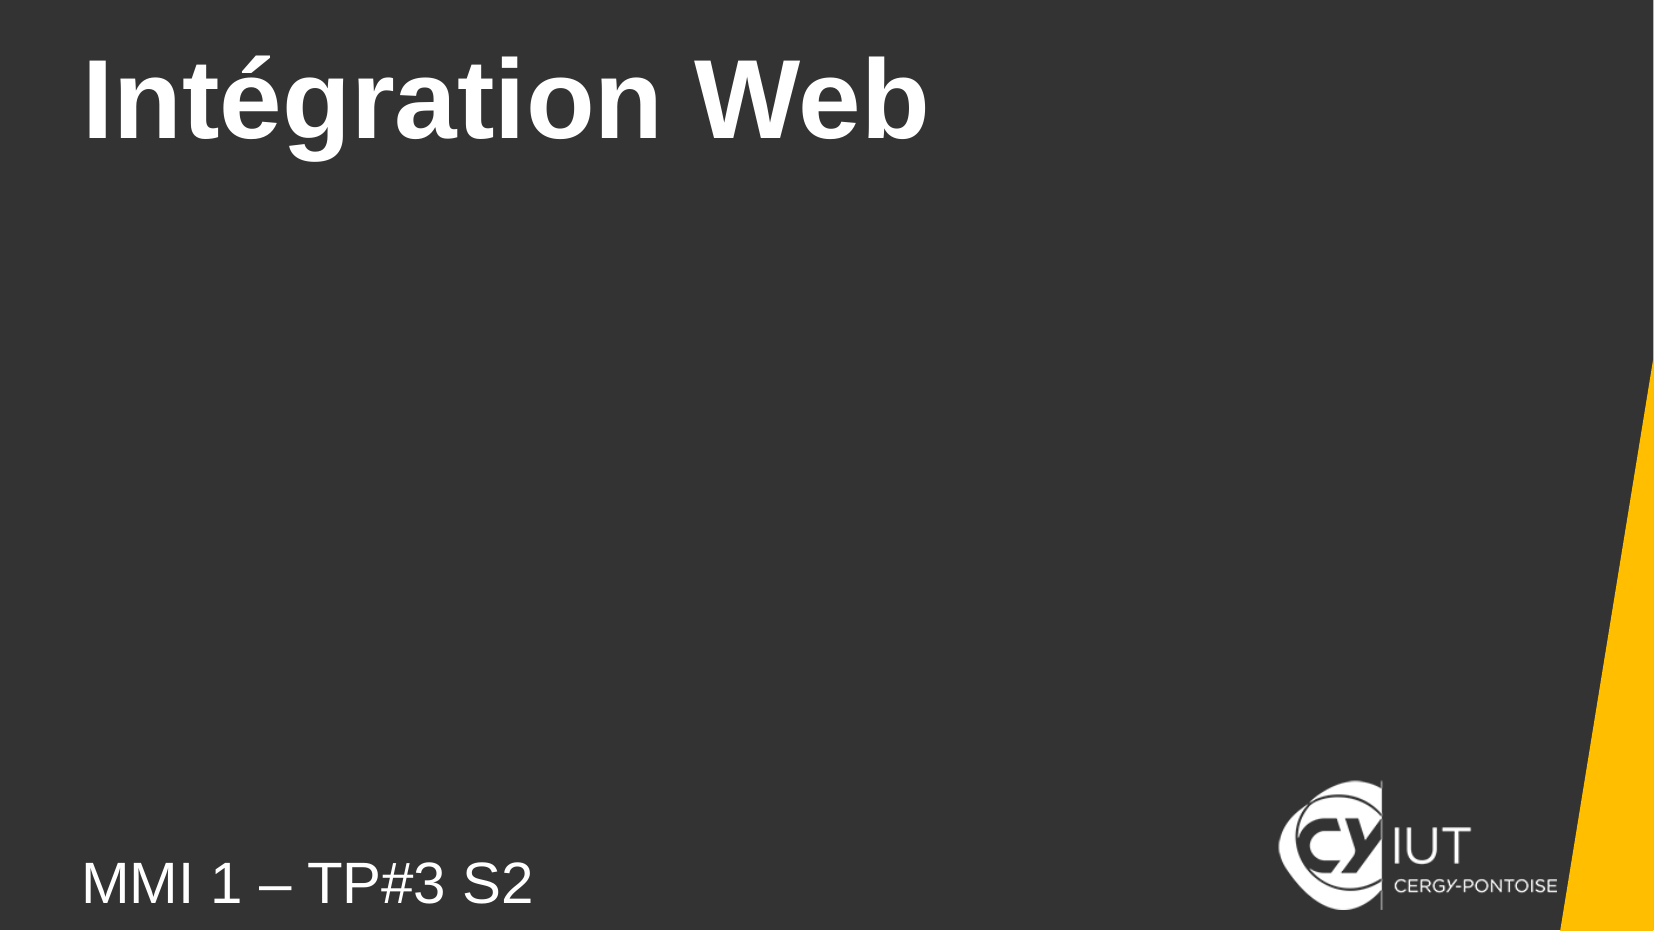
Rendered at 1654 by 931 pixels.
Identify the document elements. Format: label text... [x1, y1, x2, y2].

title Intégration Web [82, 36, 1571, 226]
text_box [1560, 356, 1654, 931]
title MMI 1 – TP#3 S2 [81, 805, 1134, 931]
picture [1275, 779, 1557, 910]
